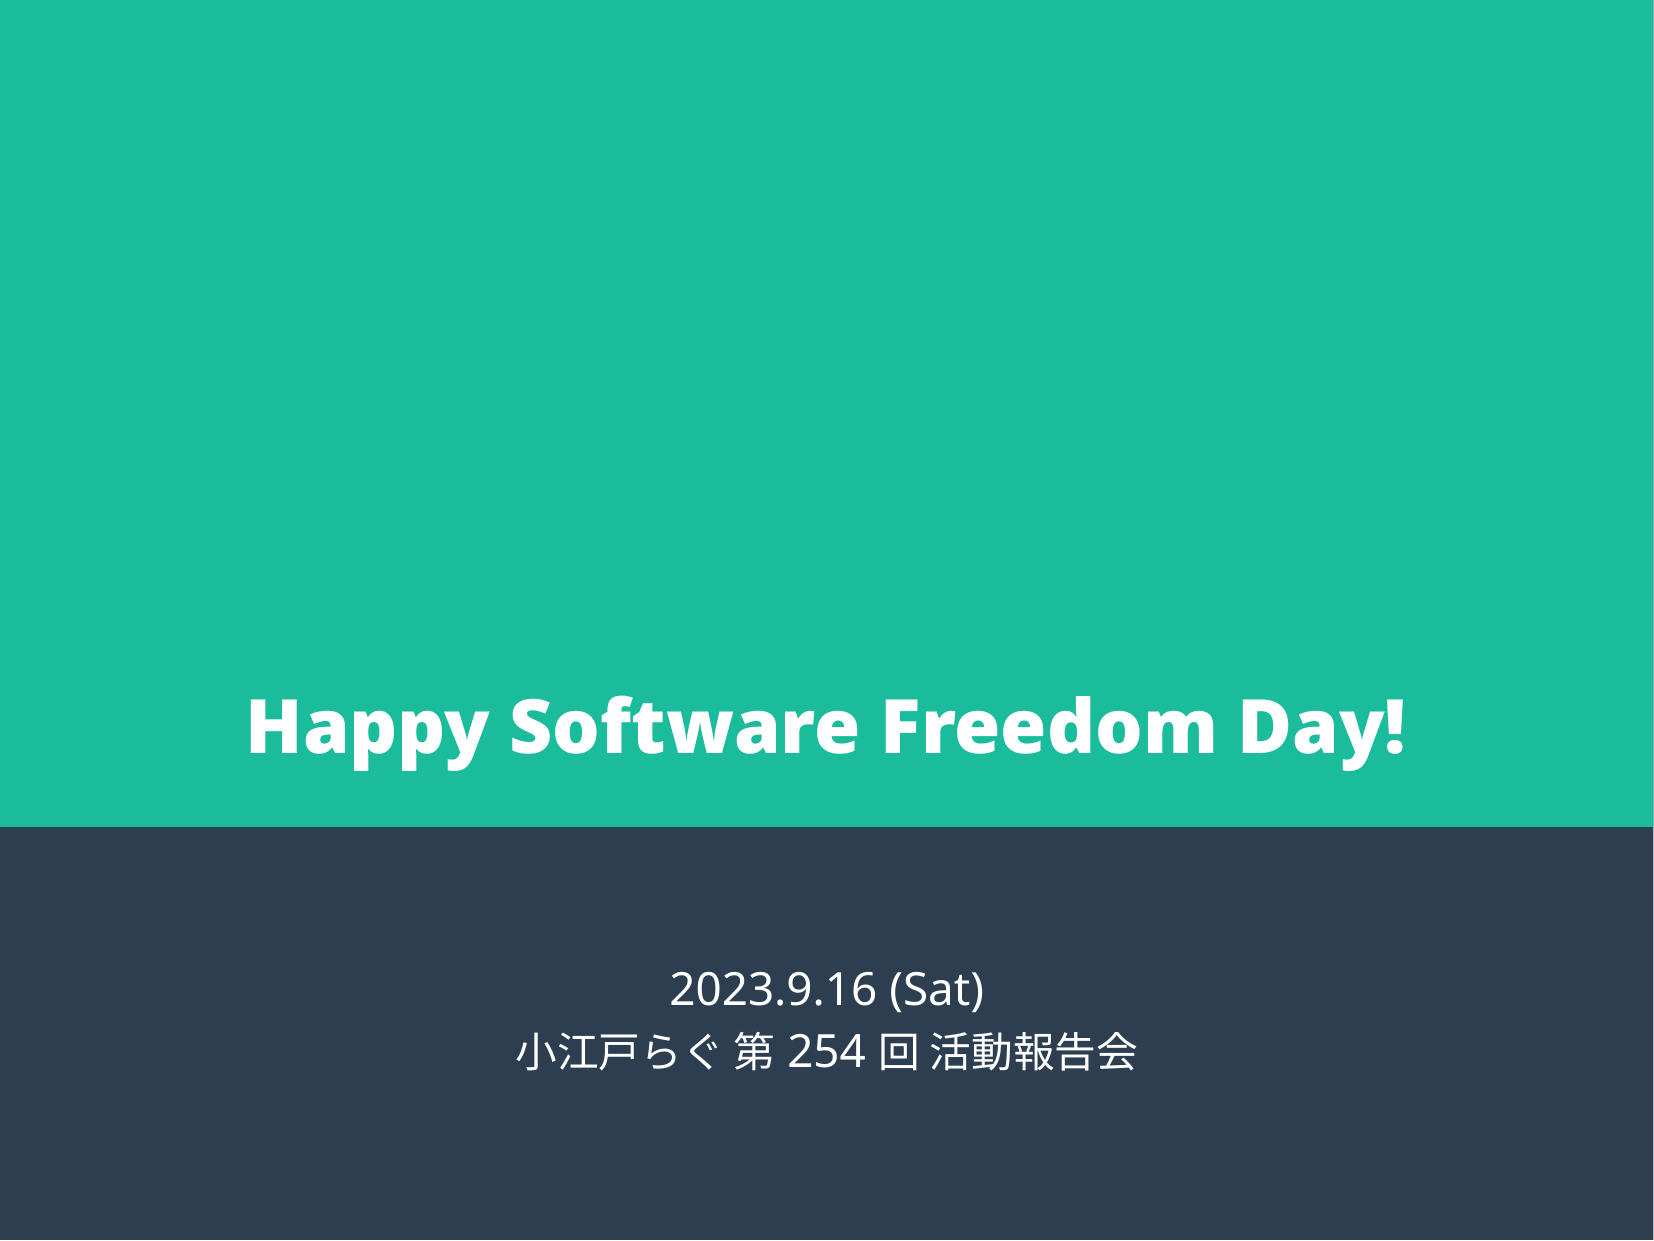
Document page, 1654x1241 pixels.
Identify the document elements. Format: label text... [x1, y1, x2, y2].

title Happy Software Freedom Day! [59, 615, 1595, 783]
subtitle 2023.9.16 (Sat) 小江戸らぐ 第254回 活動報告会 [59, 856, 1595, 1182]
